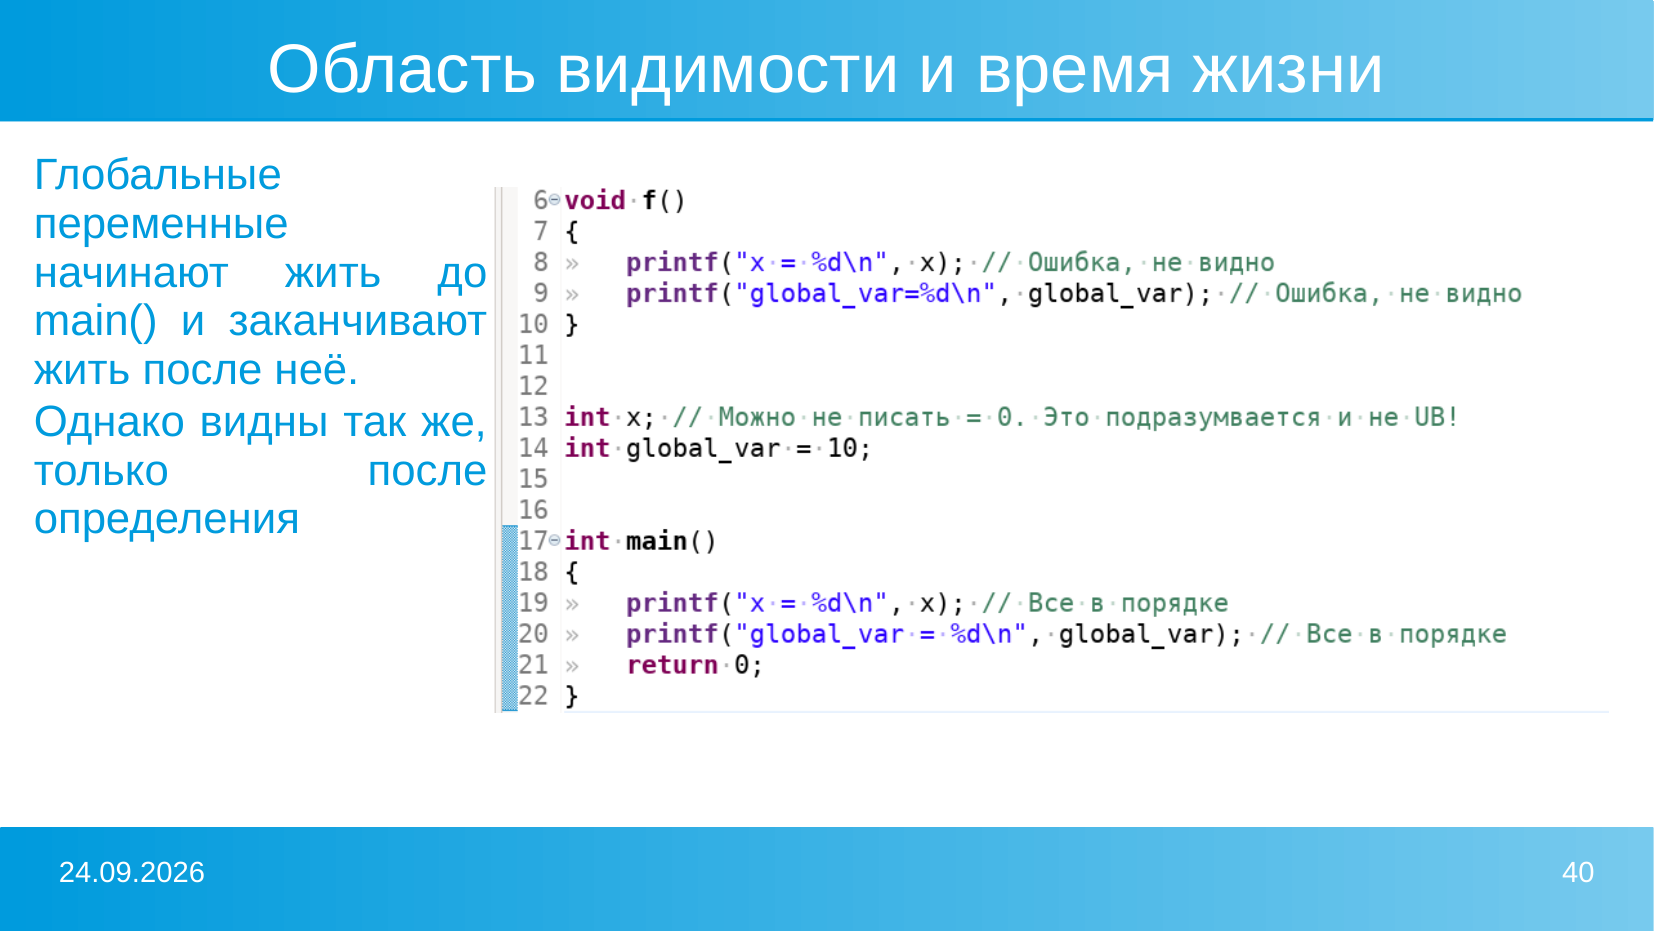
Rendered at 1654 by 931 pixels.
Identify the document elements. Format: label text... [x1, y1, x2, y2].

title Область видимости и время жизни [59, 29, 1595, 108]
list Глобальные переменные начинают жить до main() и заканчивают жить после неё. Однако видны так же, только после определения [33, 150, 488, 642]
picture [487, 187, 1609, 713]
